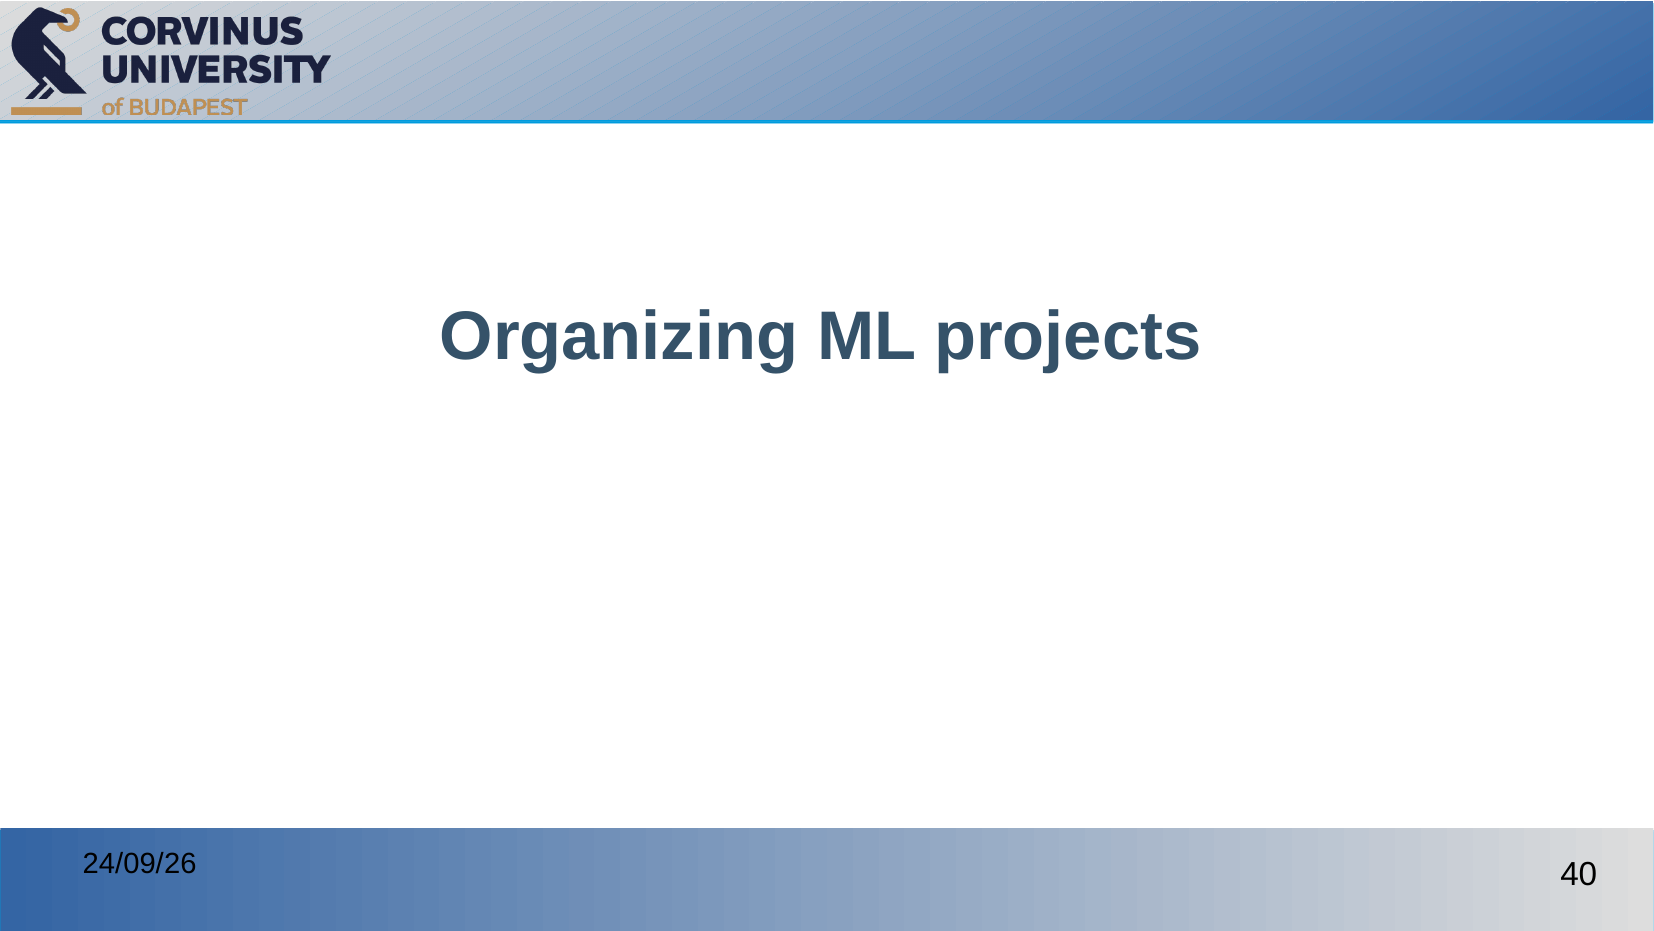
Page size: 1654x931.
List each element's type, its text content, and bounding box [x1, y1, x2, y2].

title Organizing ML projects [76, 258, 1565, 414]
picture [11, 7, 331, 115]
